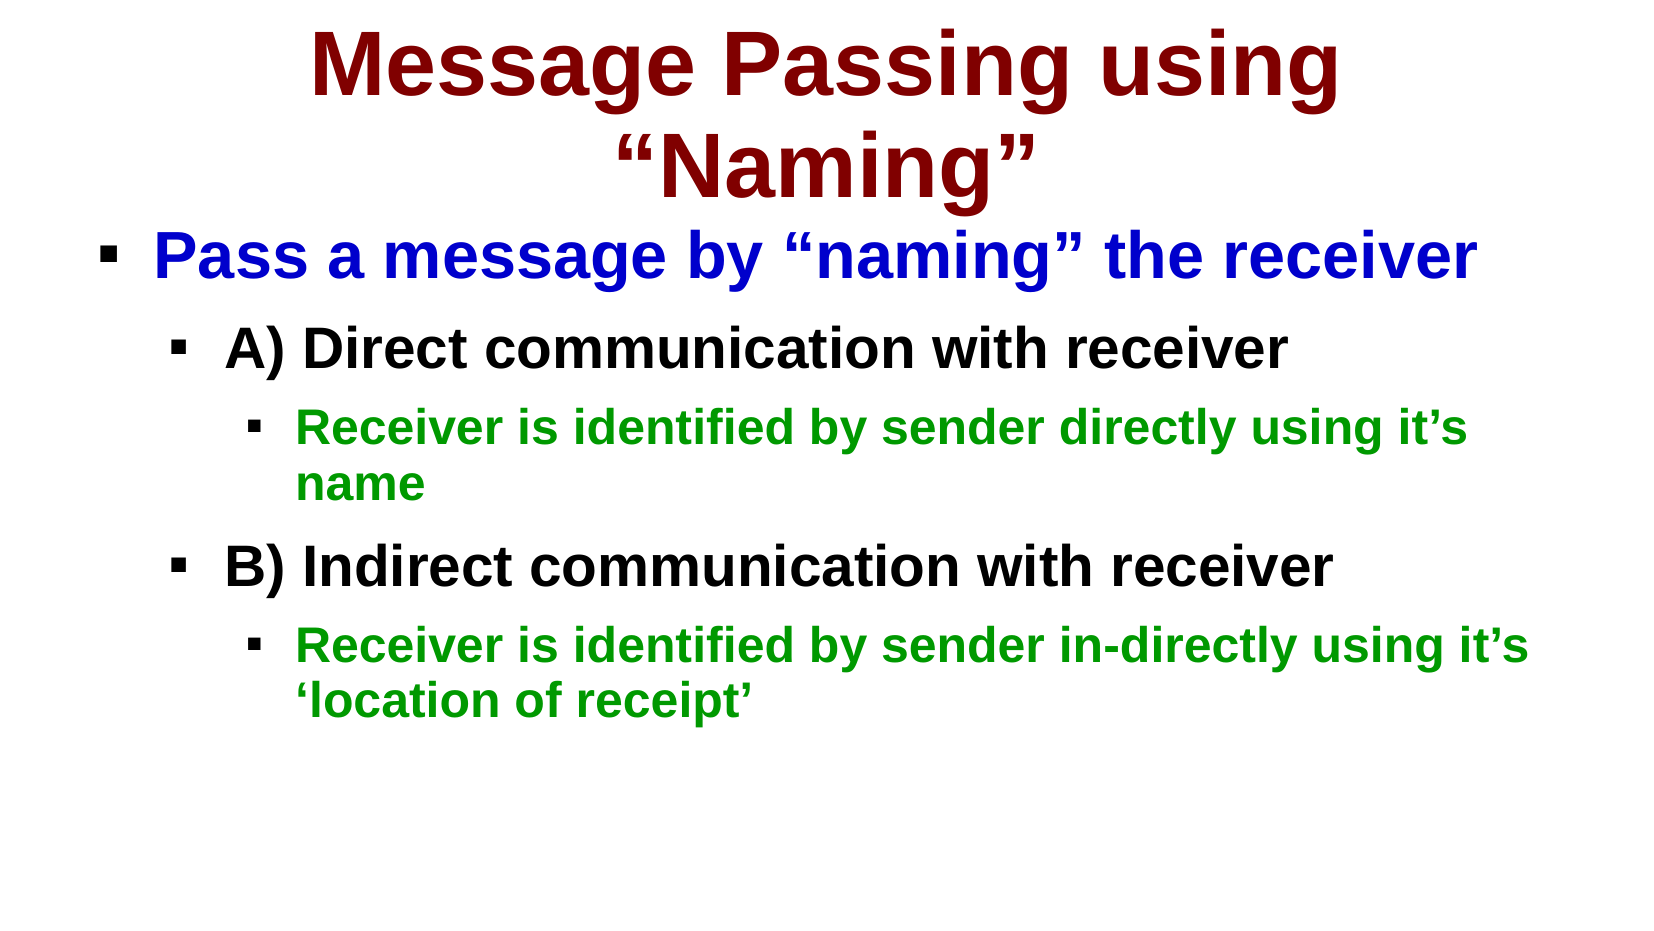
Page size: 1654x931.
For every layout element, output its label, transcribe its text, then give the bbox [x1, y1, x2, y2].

title Message Passing using “Naming” [82, 12, 1571, 217]
list Pass a message by “naming” the receiver A) Direct communication with receiver Receiver is identified by sender directly using it’s name B) Indirect communication with receiver Receiver is identified by sender in-directly using it’s ‘location of receipt’ [82, 217, 1571, 757]
